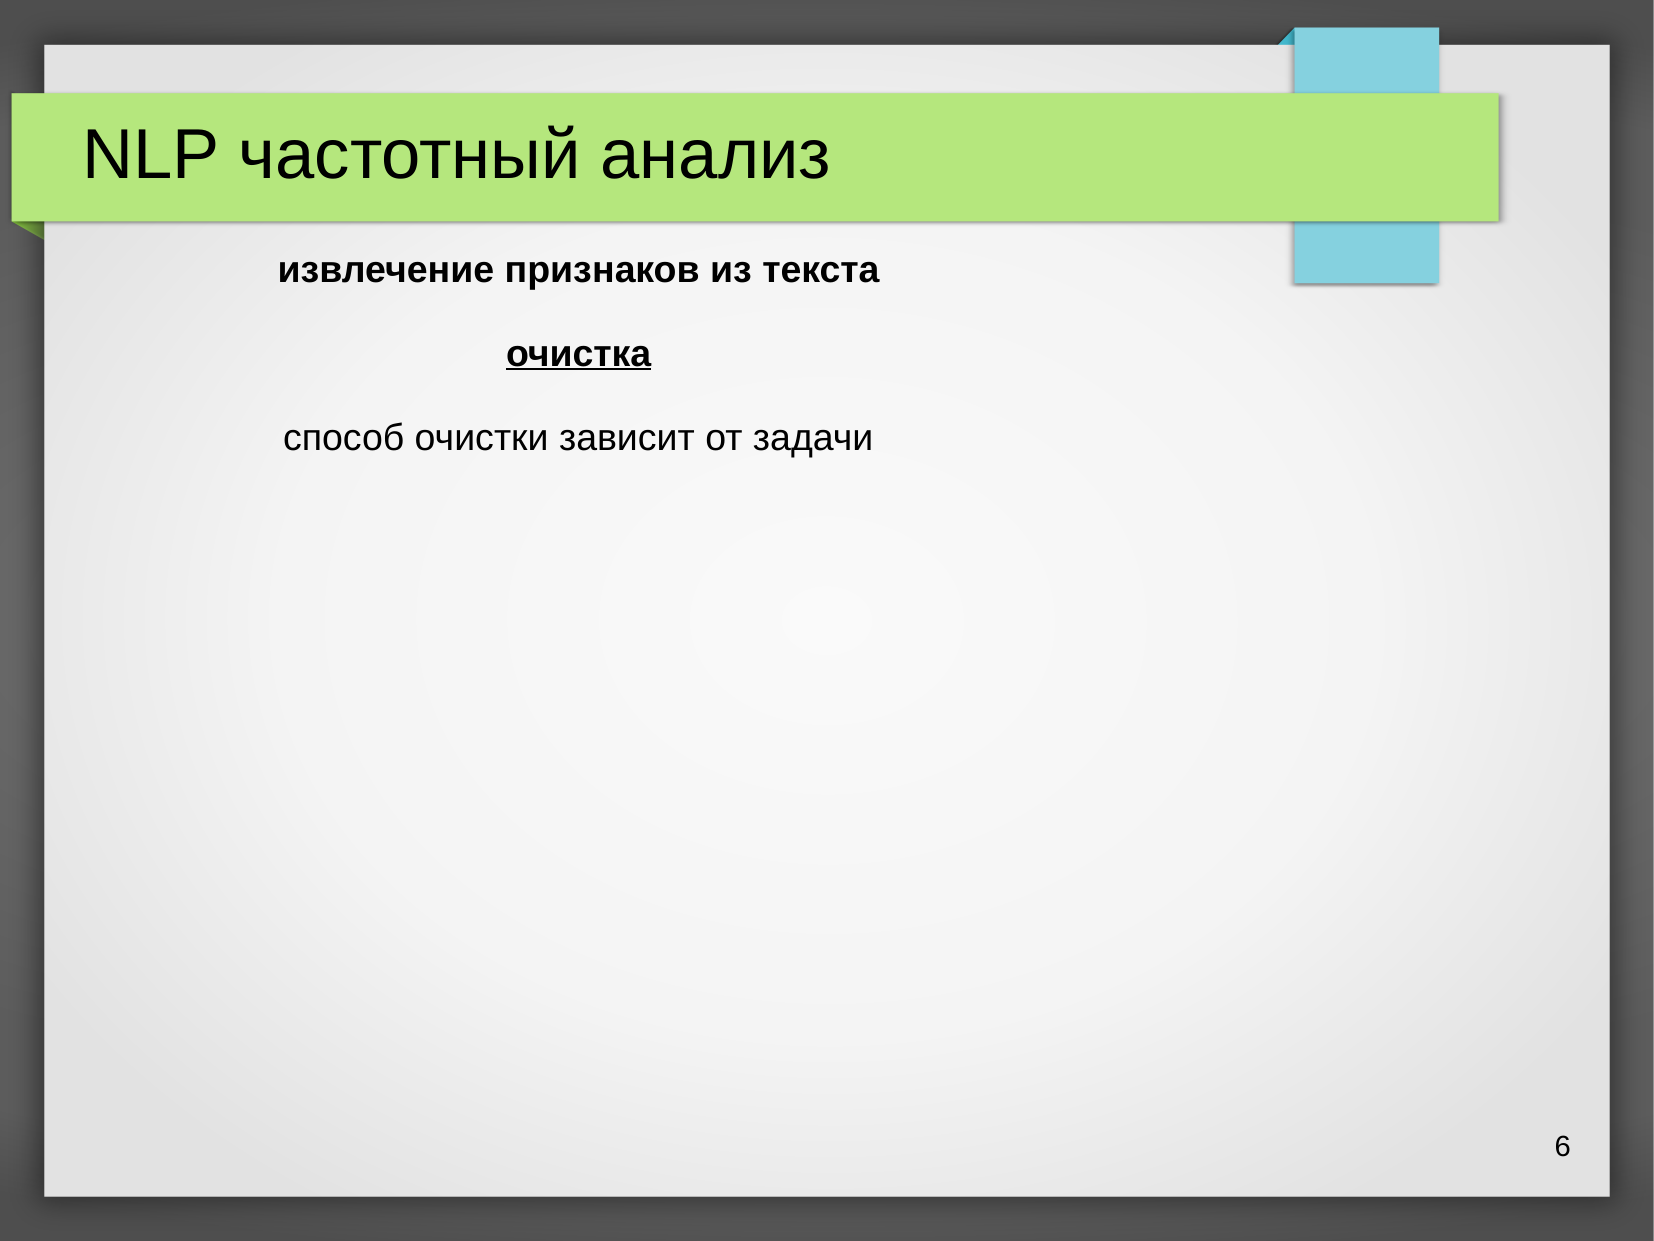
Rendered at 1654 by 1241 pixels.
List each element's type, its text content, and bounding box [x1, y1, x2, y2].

picture [0, 0, 1654, 1241]
text_box извлечение признаков из текста очистка способ очистки зависит от задачи [94, 248, 1063, 1111]
title NLP частотный анализ [82, 118, 1406, 189]
